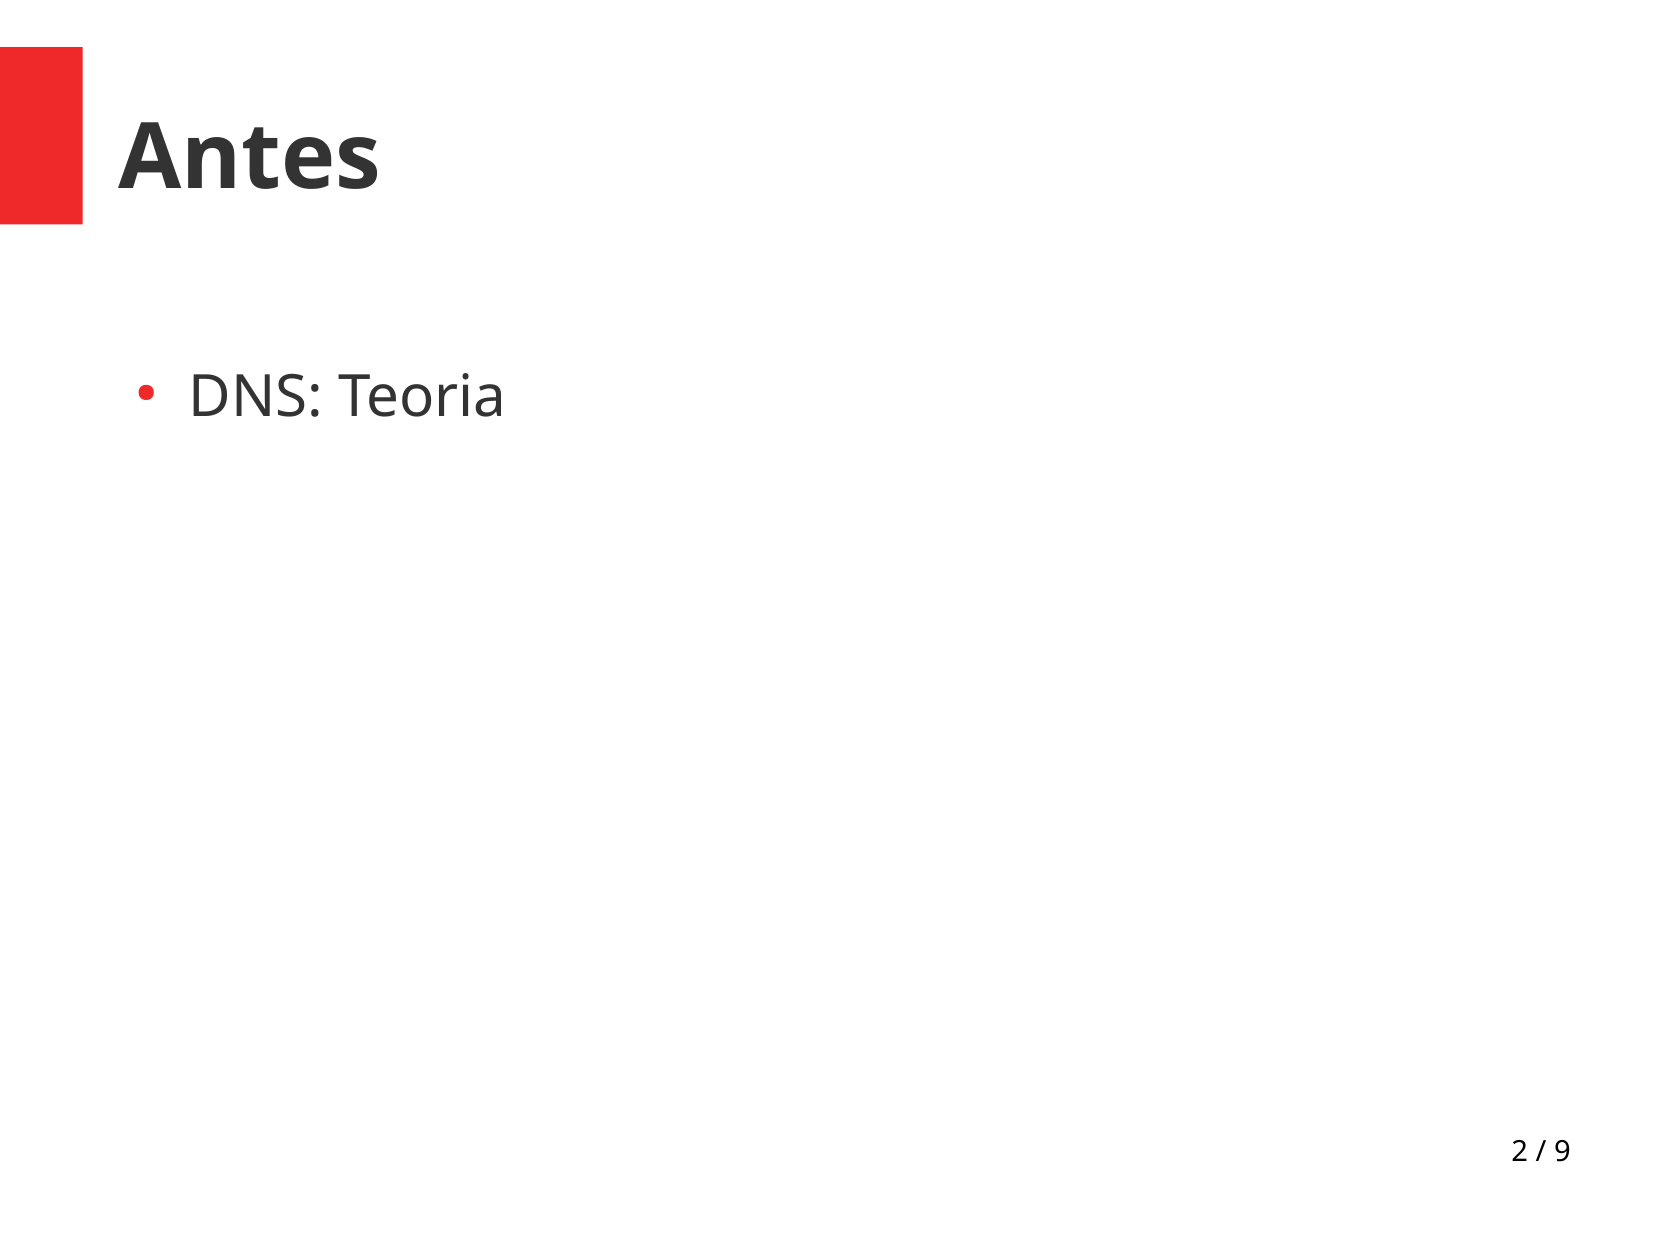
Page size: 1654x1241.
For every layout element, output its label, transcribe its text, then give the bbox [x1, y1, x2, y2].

title Antes [118, 49, 1571, 257]
list DNS: Teoria [118, 354, 1536, 1074]
